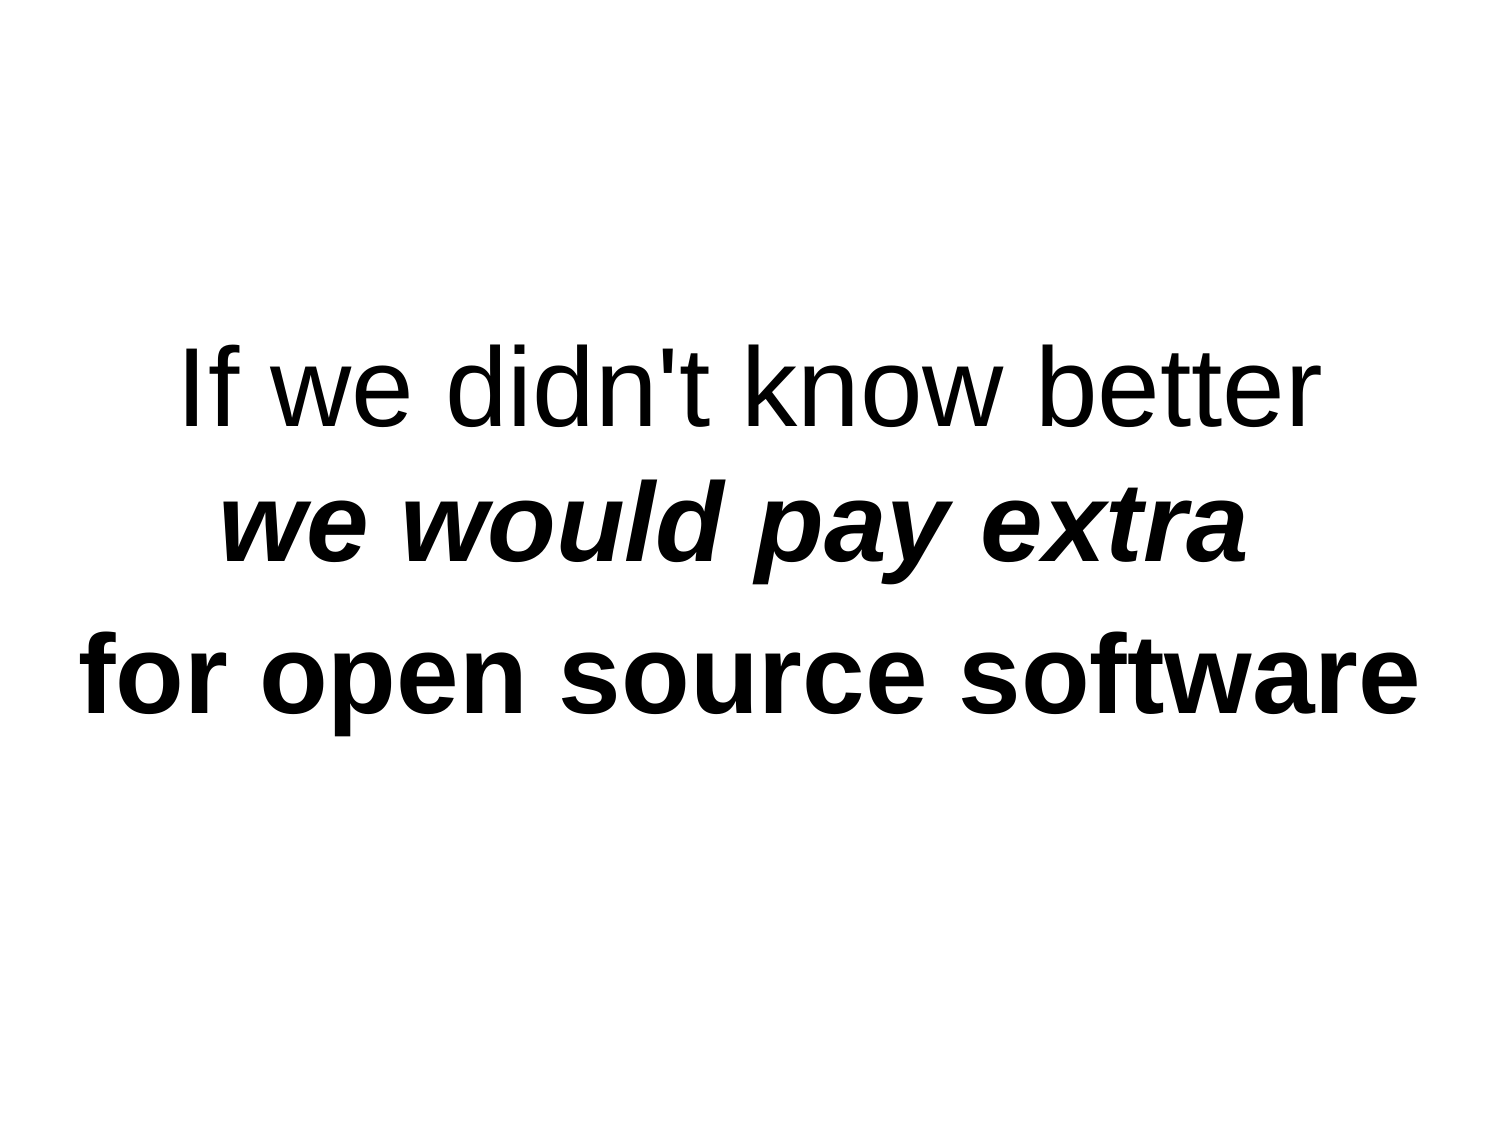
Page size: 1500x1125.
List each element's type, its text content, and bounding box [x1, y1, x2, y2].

subtitle If we didn't know better we would pay extra for open source software [74, 44, 1426, 1006]
